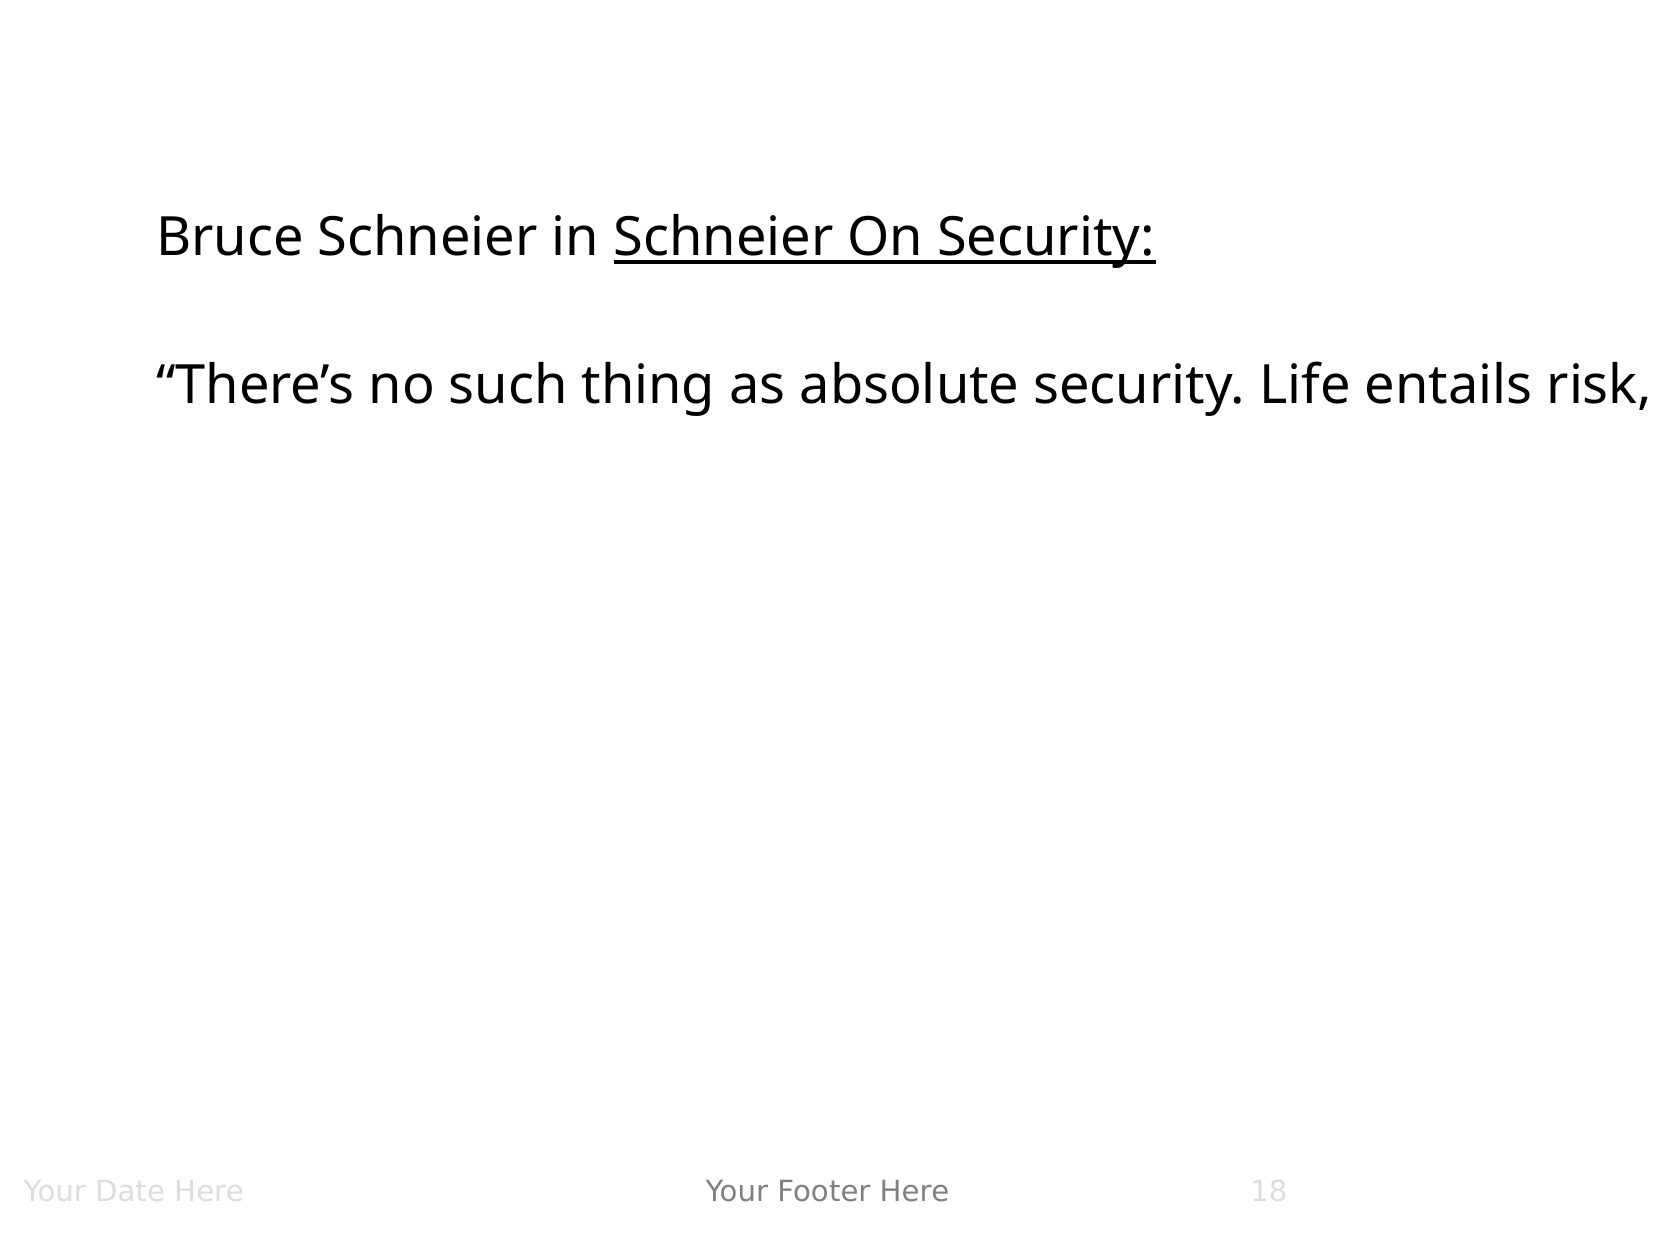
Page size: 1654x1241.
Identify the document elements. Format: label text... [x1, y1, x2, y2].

text_box Bruce Schneier in Schneier On Security: “There’s no such thing as absolute security. Life entails risk, and all security involves trade-offs. We get security by giving up something: money, time, convenience, capabilities, liberties, etc.” [141, 190, 1519, 638]
text_box Your Footer Here [565, 1172, 1090, 1241]
text_box [1250, 1172, 1636, 1241]
text_box Your Date Here [23, 1172, 409, 1241]
